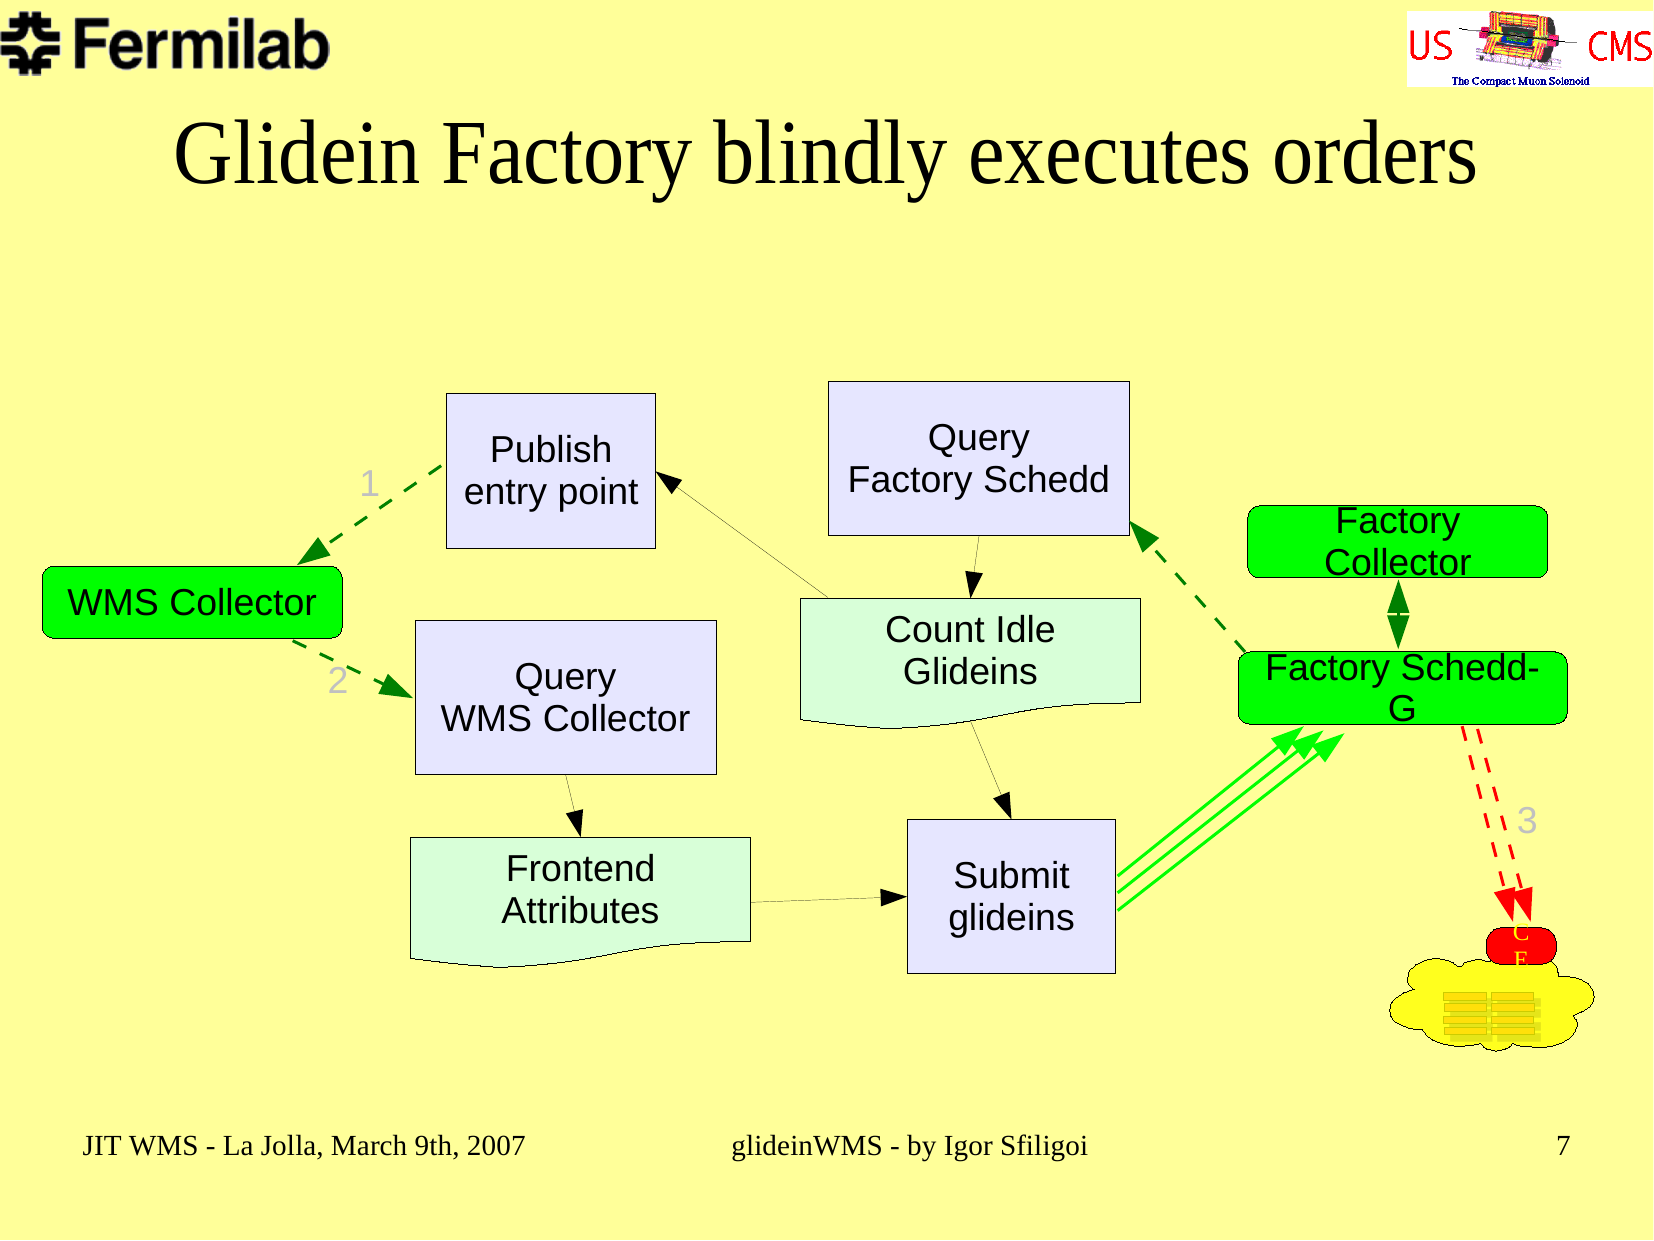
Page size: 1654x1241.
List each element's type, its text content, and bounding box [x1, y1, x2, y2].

picture [1407, 11, 1654, 87]
text_box CE [1486, 927, 1557, 965]
title Glidein Factory blindly executes orders [82, 49, 1571, 257]
text_box WMS Collector [42, 566, 343, 639]
text_box Factory Collector [1247, 505, 1548, 578]
text_box Submit glideins [907, 819, 1116, 974]
text_box 2 [312, 652, 364, 724]
text_box [1389, 958, 1595, 1052]
text_box Query Factory Schedd [828, 381, 1130, 536]
picture [0, 11, 330, 76]
text_box Publish entry point [446, 393, 656, 549]
text_box 1 [344, 455, 395, 526]
text_box Count Idle Glideins [800, 598, 1141, 729]
text_box Query WMS Collector [415, 620, 717, 775]
text_box Frontend Attributes [410, 837, 751, 968]
text_box Factory Schedd-G [1238, 651, 1568, 725]
text_box 3 [1502, 791, 1553, 863]
